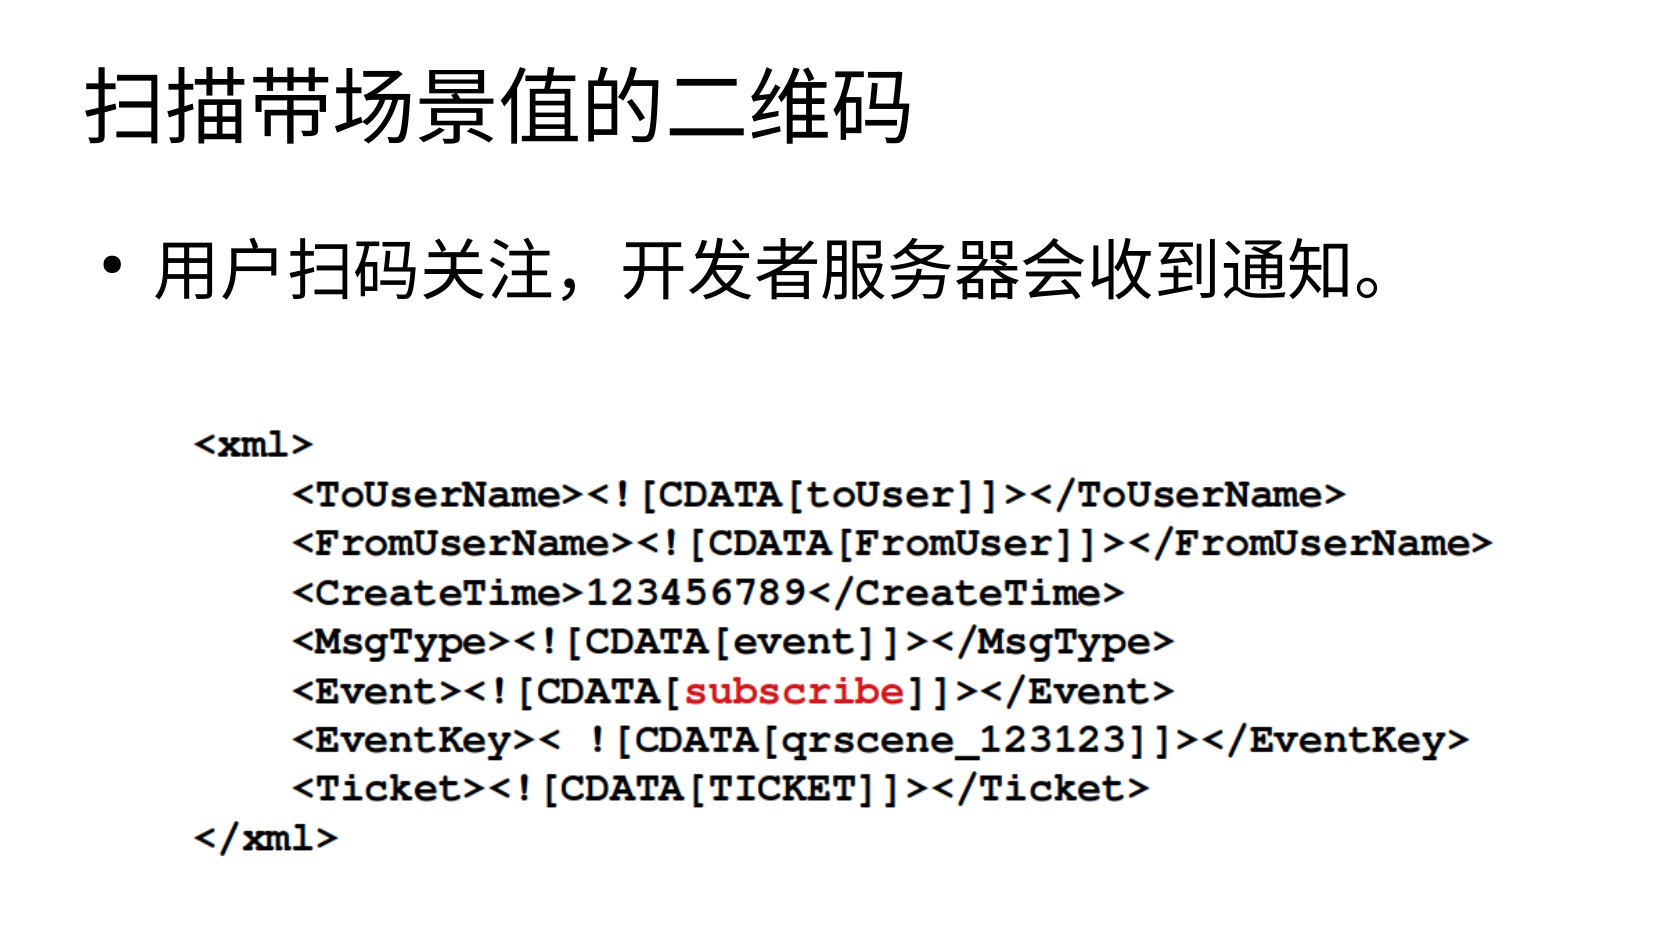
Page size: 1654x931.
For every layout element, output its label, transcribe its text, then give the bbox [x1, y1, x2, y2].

list 用户扫码关注，开发者服务器会收到通知。 [82, 217, 1571, 827]
title 扫描带场景值的二维码 [82, 37, 1571, 166]
picture [188, 425, 1502, 863]
